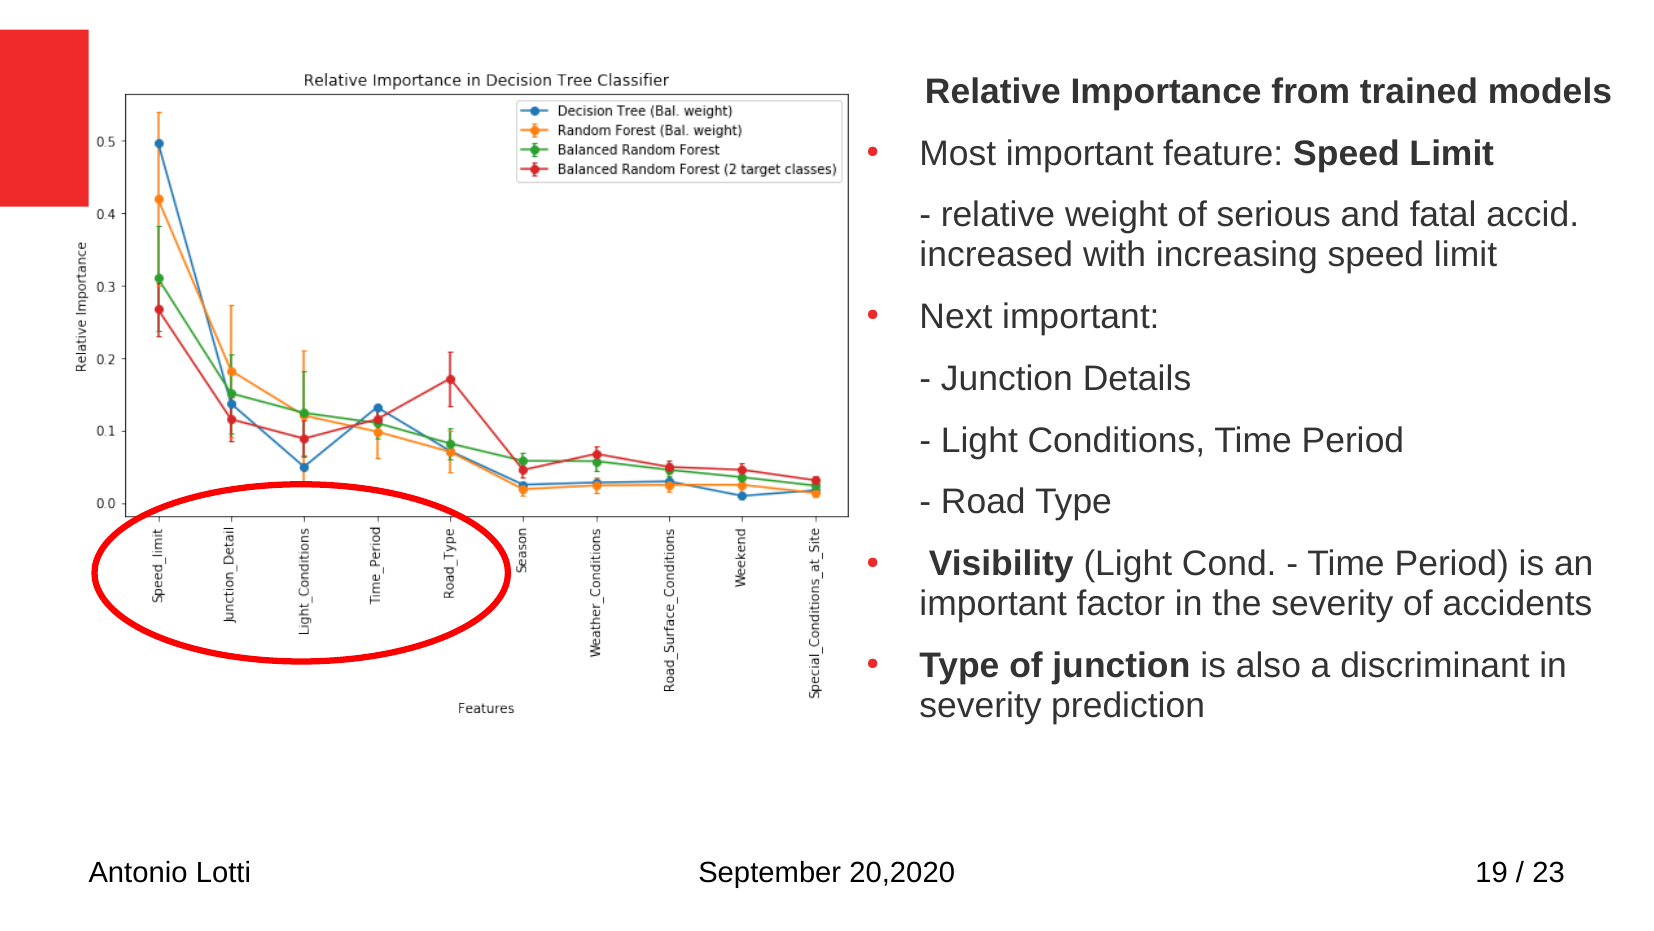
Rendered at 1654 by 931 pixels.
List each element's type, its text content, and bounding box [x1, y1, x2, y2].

picture [68, 64, 857, 725]
list Relative Importance from trained models Most important feature: Speed Limit - relative weight of serious and fatal accid. increased with increasing speed limit Next important: - Junction Details - Light Conditions, Time Period - Road Type Visibility (Light Cond. - Time Period) is an important factor in the severity of accidents Type of junction is also a discriminant in severity prediction [848, 70, 1619, 810]
